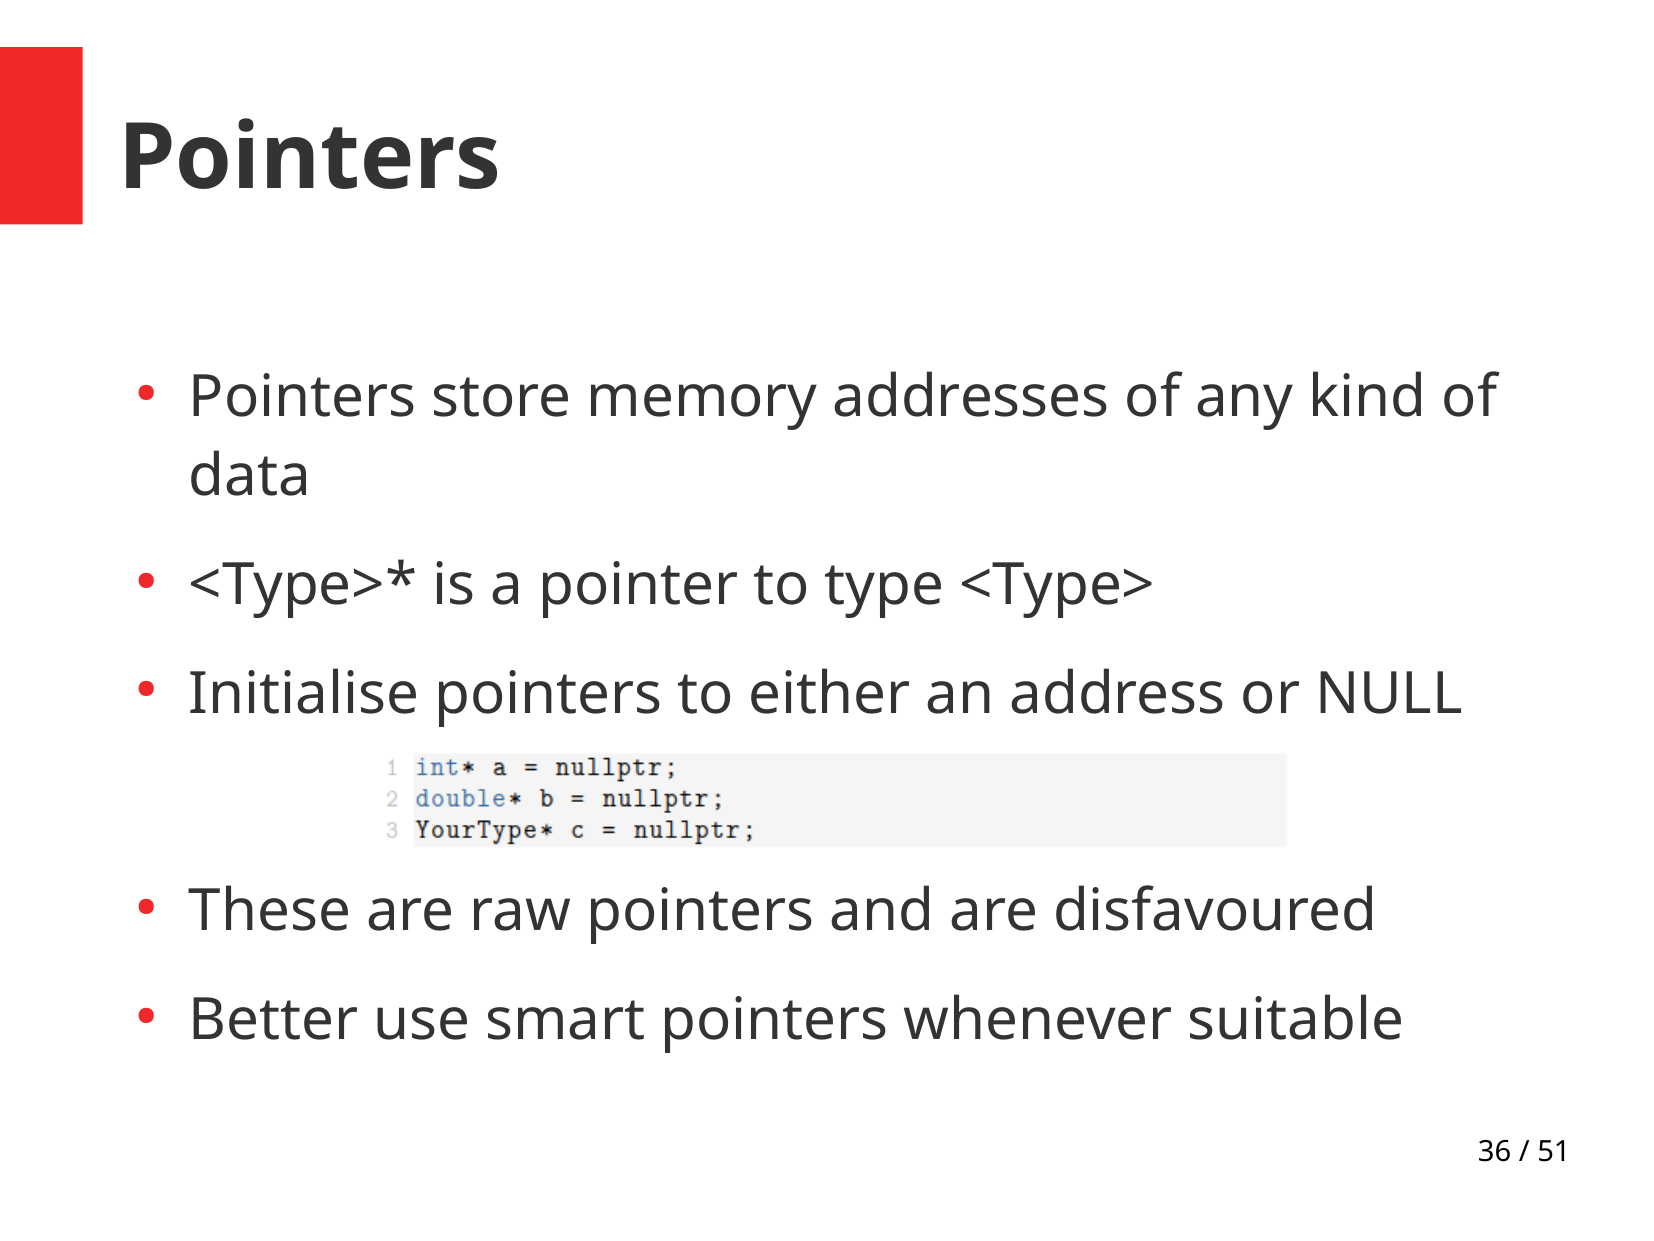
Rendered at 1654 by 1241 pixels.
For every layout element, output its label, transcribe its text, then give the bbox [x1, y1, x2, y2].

title Pointers [118, 49, 1571, 257]
list Pointers store memory addresses of any kind of data <Type>* is a pointer to type <Type> Initialise pointers to either an address or NULL These are raw pointers and are disfavoured Better use smart pointers whenever suitable [118, 354, 1536, 1074]
picture [378, 744, 1300, 860]
